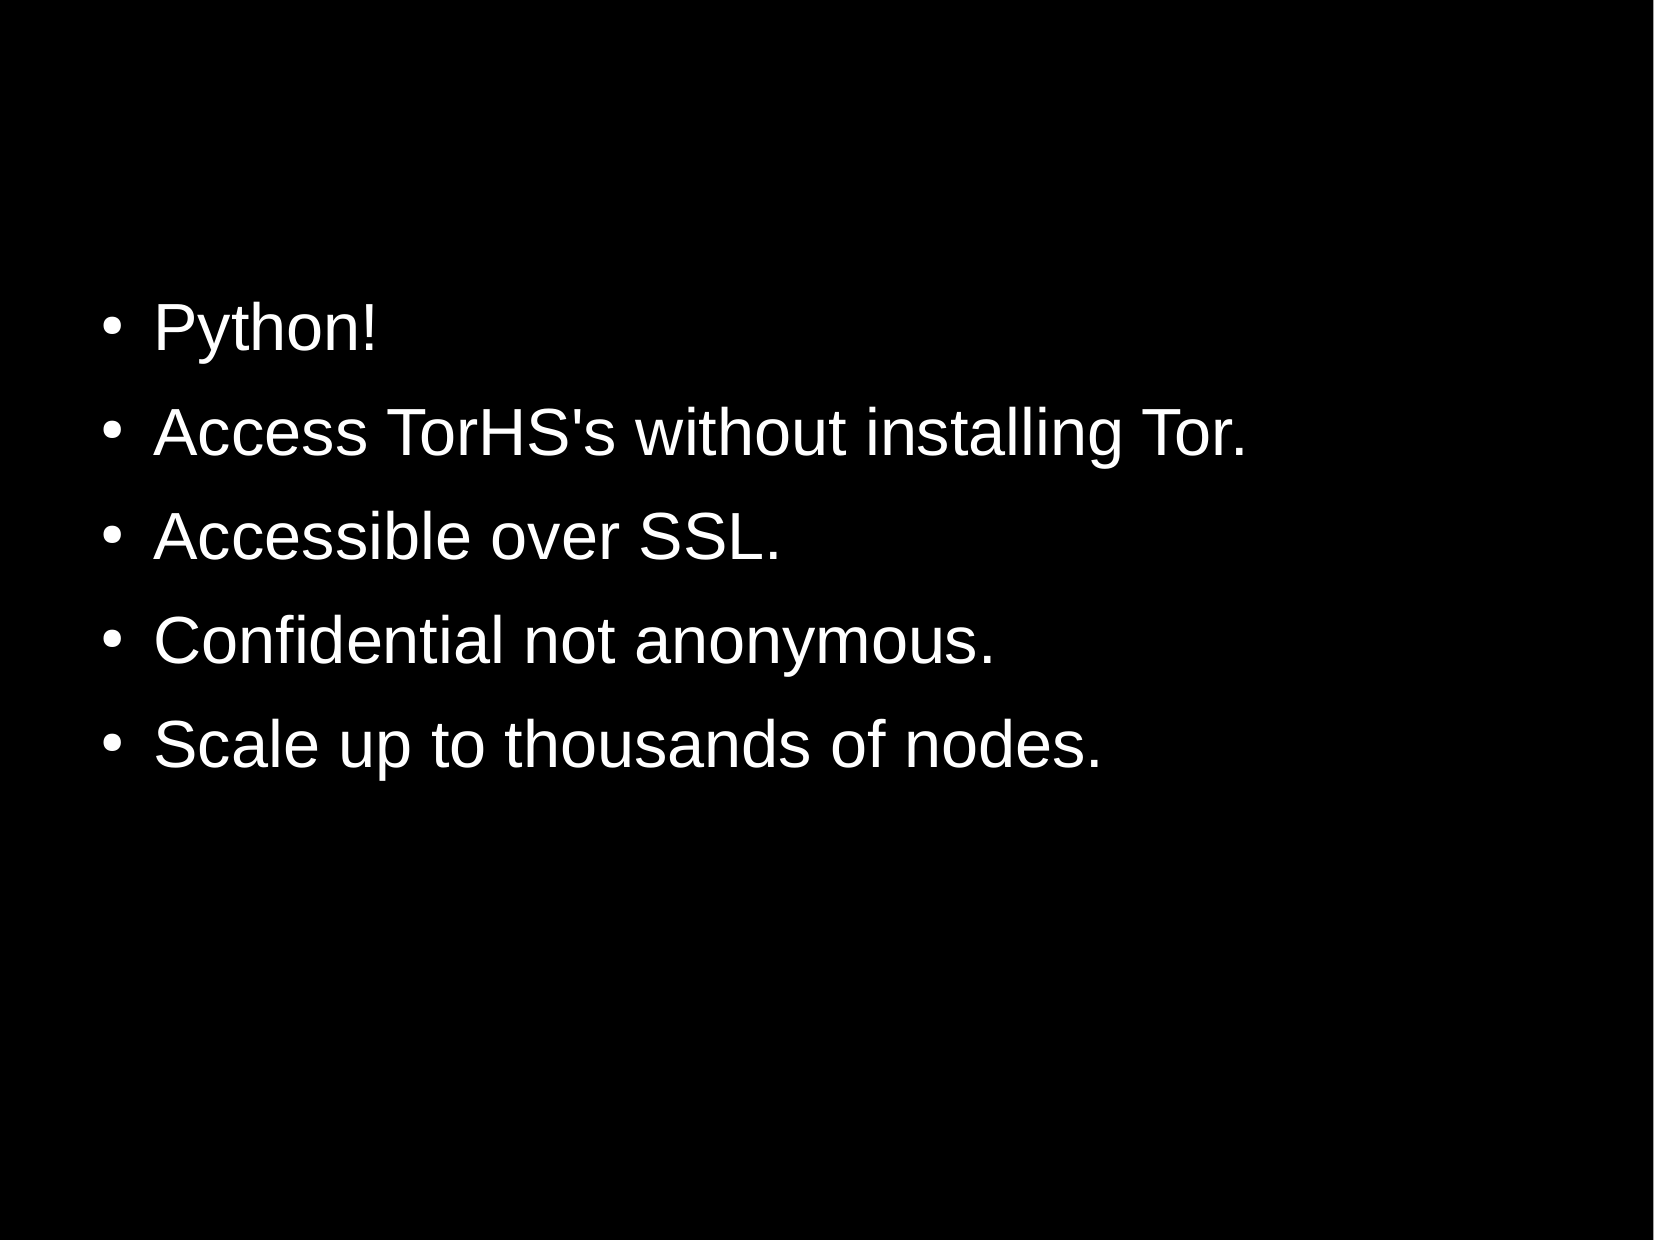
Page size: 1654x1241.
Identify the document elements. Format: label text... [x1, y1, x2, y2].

list Python! Access TorHS's without installing Tor. Accessible over SSL. Confidential not anonymous. Scale up to thousands of nodes. [82, 290, 1538, 1010]
